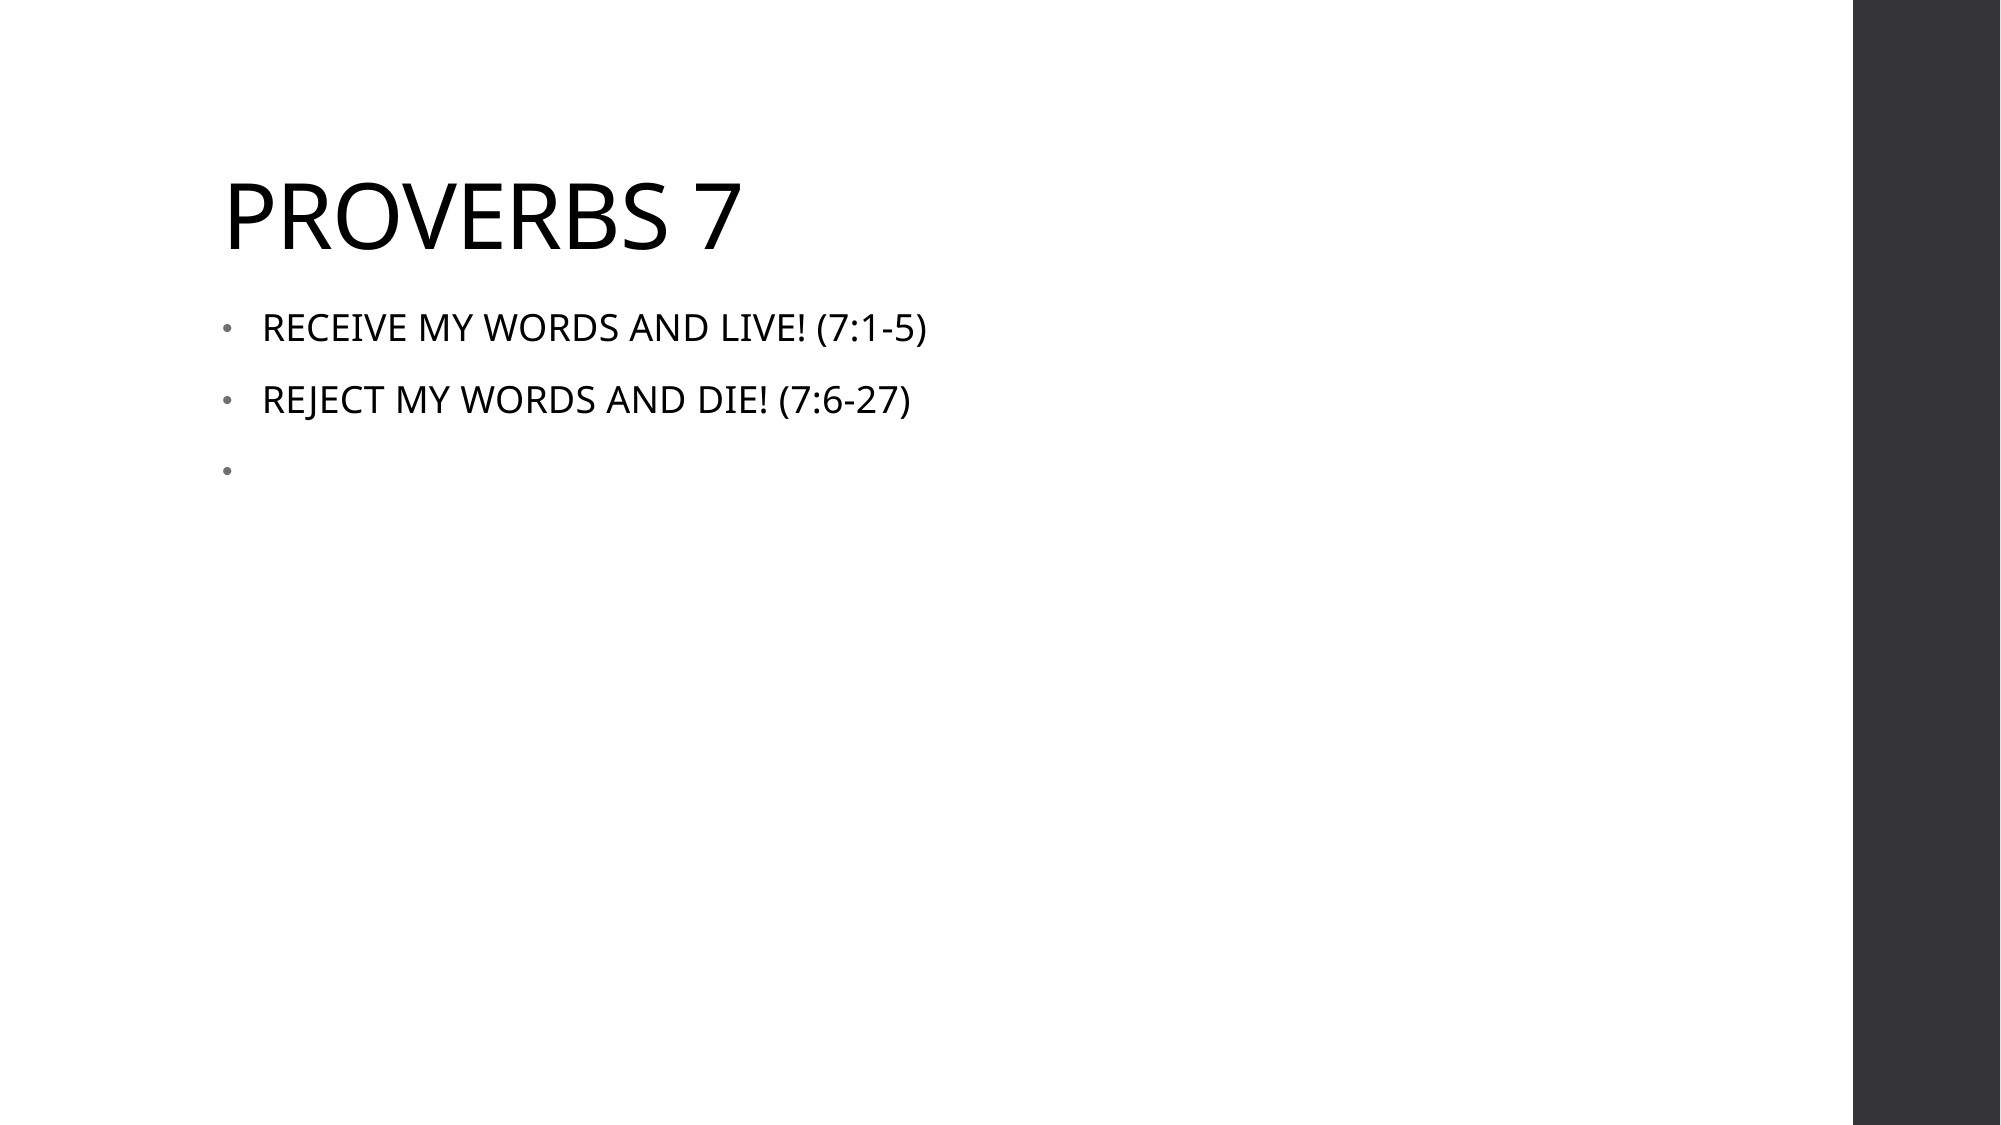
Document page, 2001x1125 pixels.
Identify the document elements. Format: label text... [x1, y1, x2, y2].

list RECEIVE MY WORDS AND LIVE! (7:1-5) REJECT MY WORDS AND DIE! (7:6-27) [206, 299, 1617, 1014]
title PROVERBS 7 [206, 60, 1797, 278]
